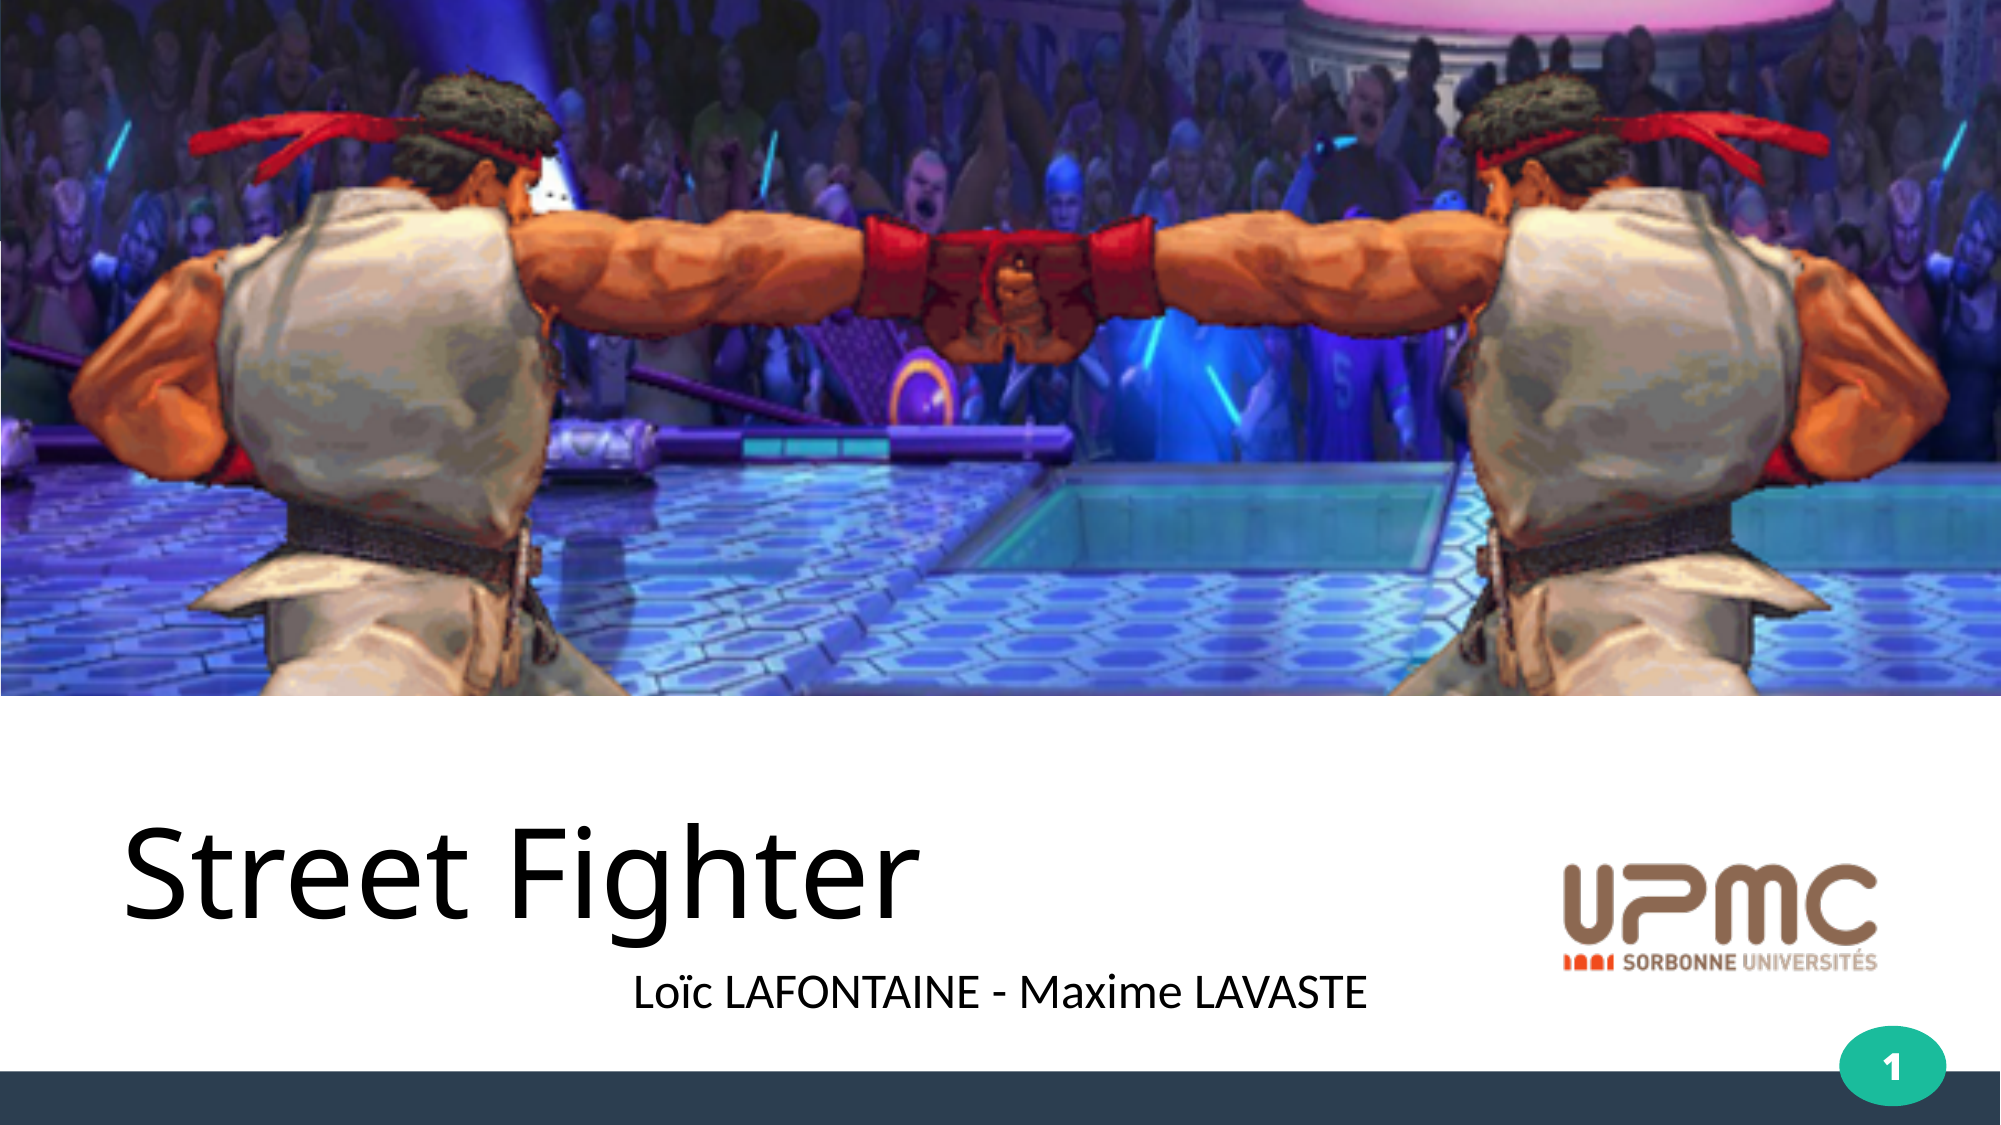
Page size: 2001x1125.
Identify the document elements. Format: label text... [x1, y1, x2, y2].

subtitle Loïc LAFONTAINE - Maxime LAVASTE [106, 950, 1895, 1043]
title Street Fighter [106, 747, 1895, 950]
picture [0, 0, 2001, 696]
picture [1559, 859, 1882, 976]
